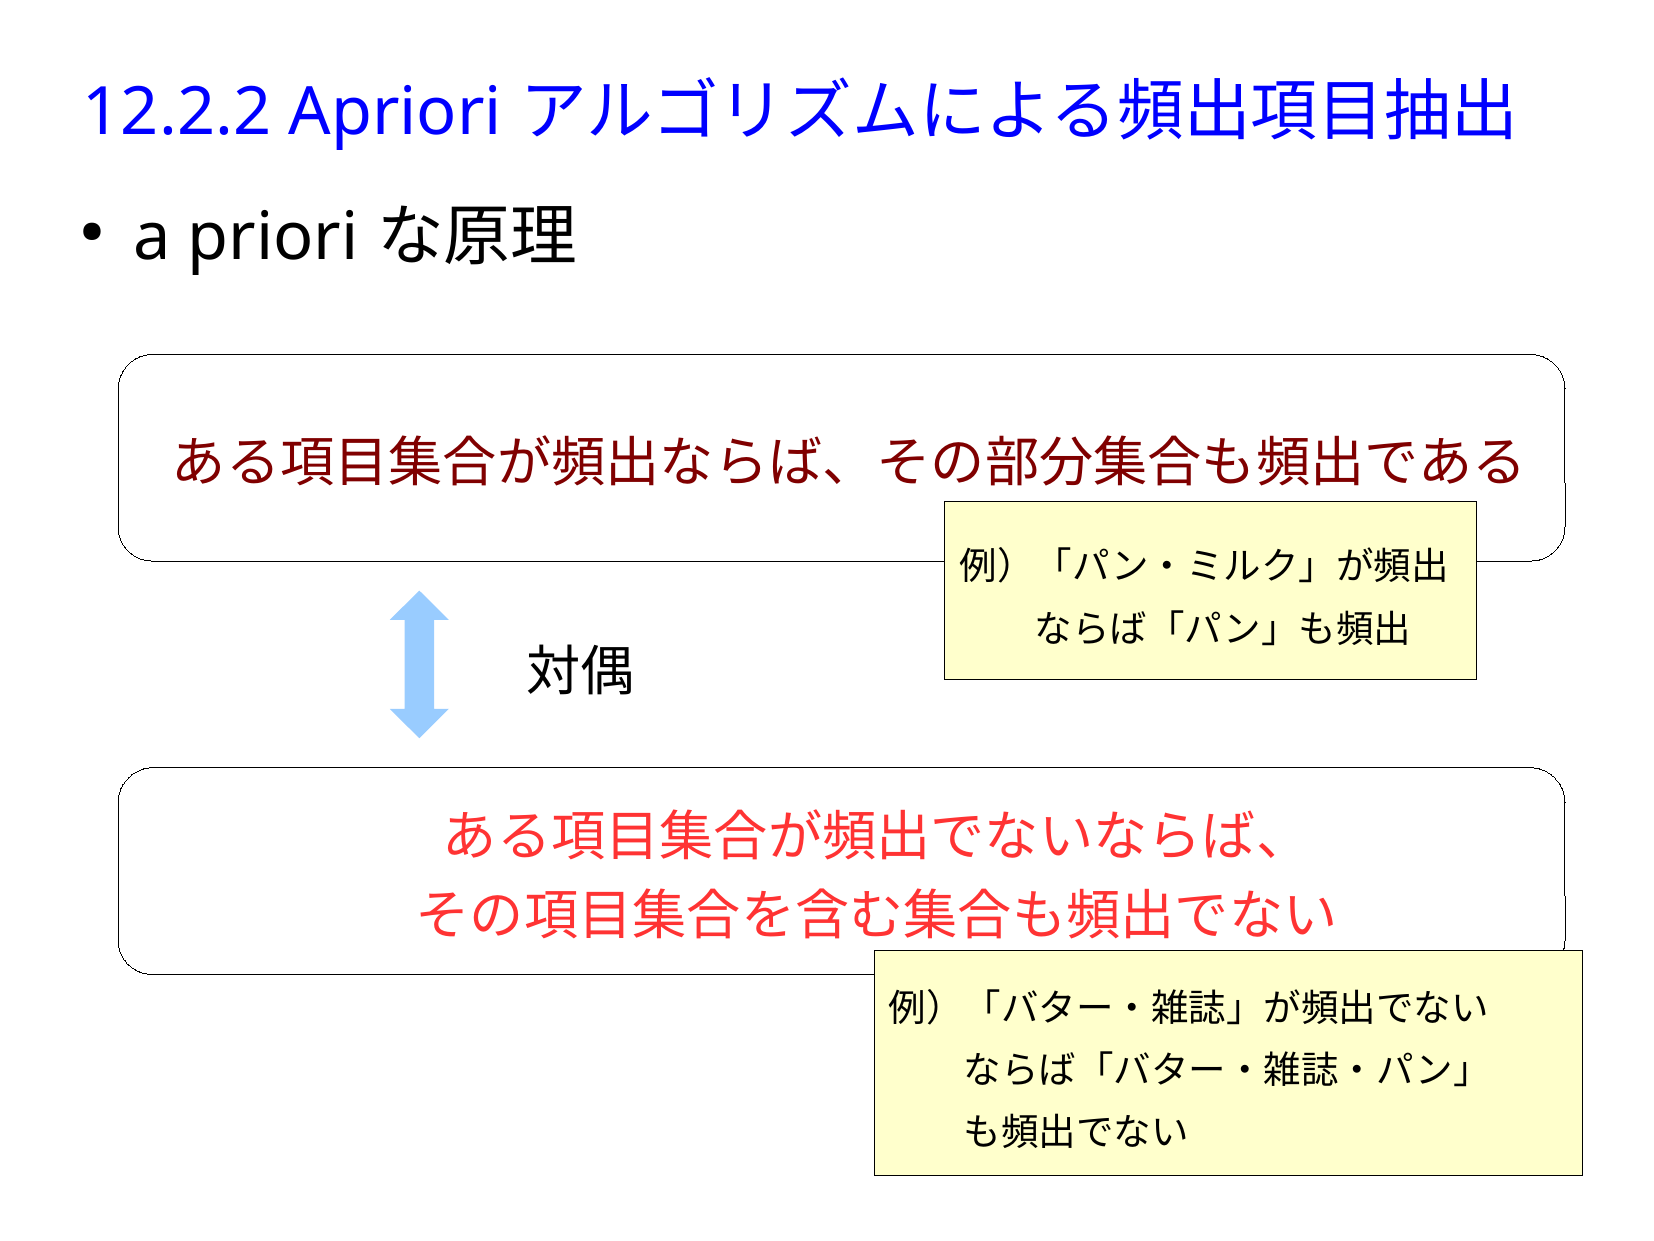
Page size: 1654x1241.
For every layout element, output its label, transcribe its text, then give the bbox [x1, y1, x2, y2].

text_box 例）「バター・雑誌」が頻出でない ならば「バター・雑誌・パン」 も頻出でない [874, 950, 1583, 1176]
title 12.2.2 Aprioriアルゴリズムによる頻出項目抽出 [82, 40, 1571, 178]
text_box ある項目集合が頻出ならば、その部分集合も頻出である [118, 354, 1566, 562]
text_box 例）「パン・ミルク」が頻出 ならば「パン」も頻出 [944, 501, 1477, 680]
list a prioriな原理 [62, 188, 1595, 325]
text_box [389, 590, 449, 739]
text_box ある項目集合が頻出でないならば、 その項目集合を含む集合も頻出でない [118, 767, 1566, 975]
text_box 対偶 [511, 620, 650, 717]
